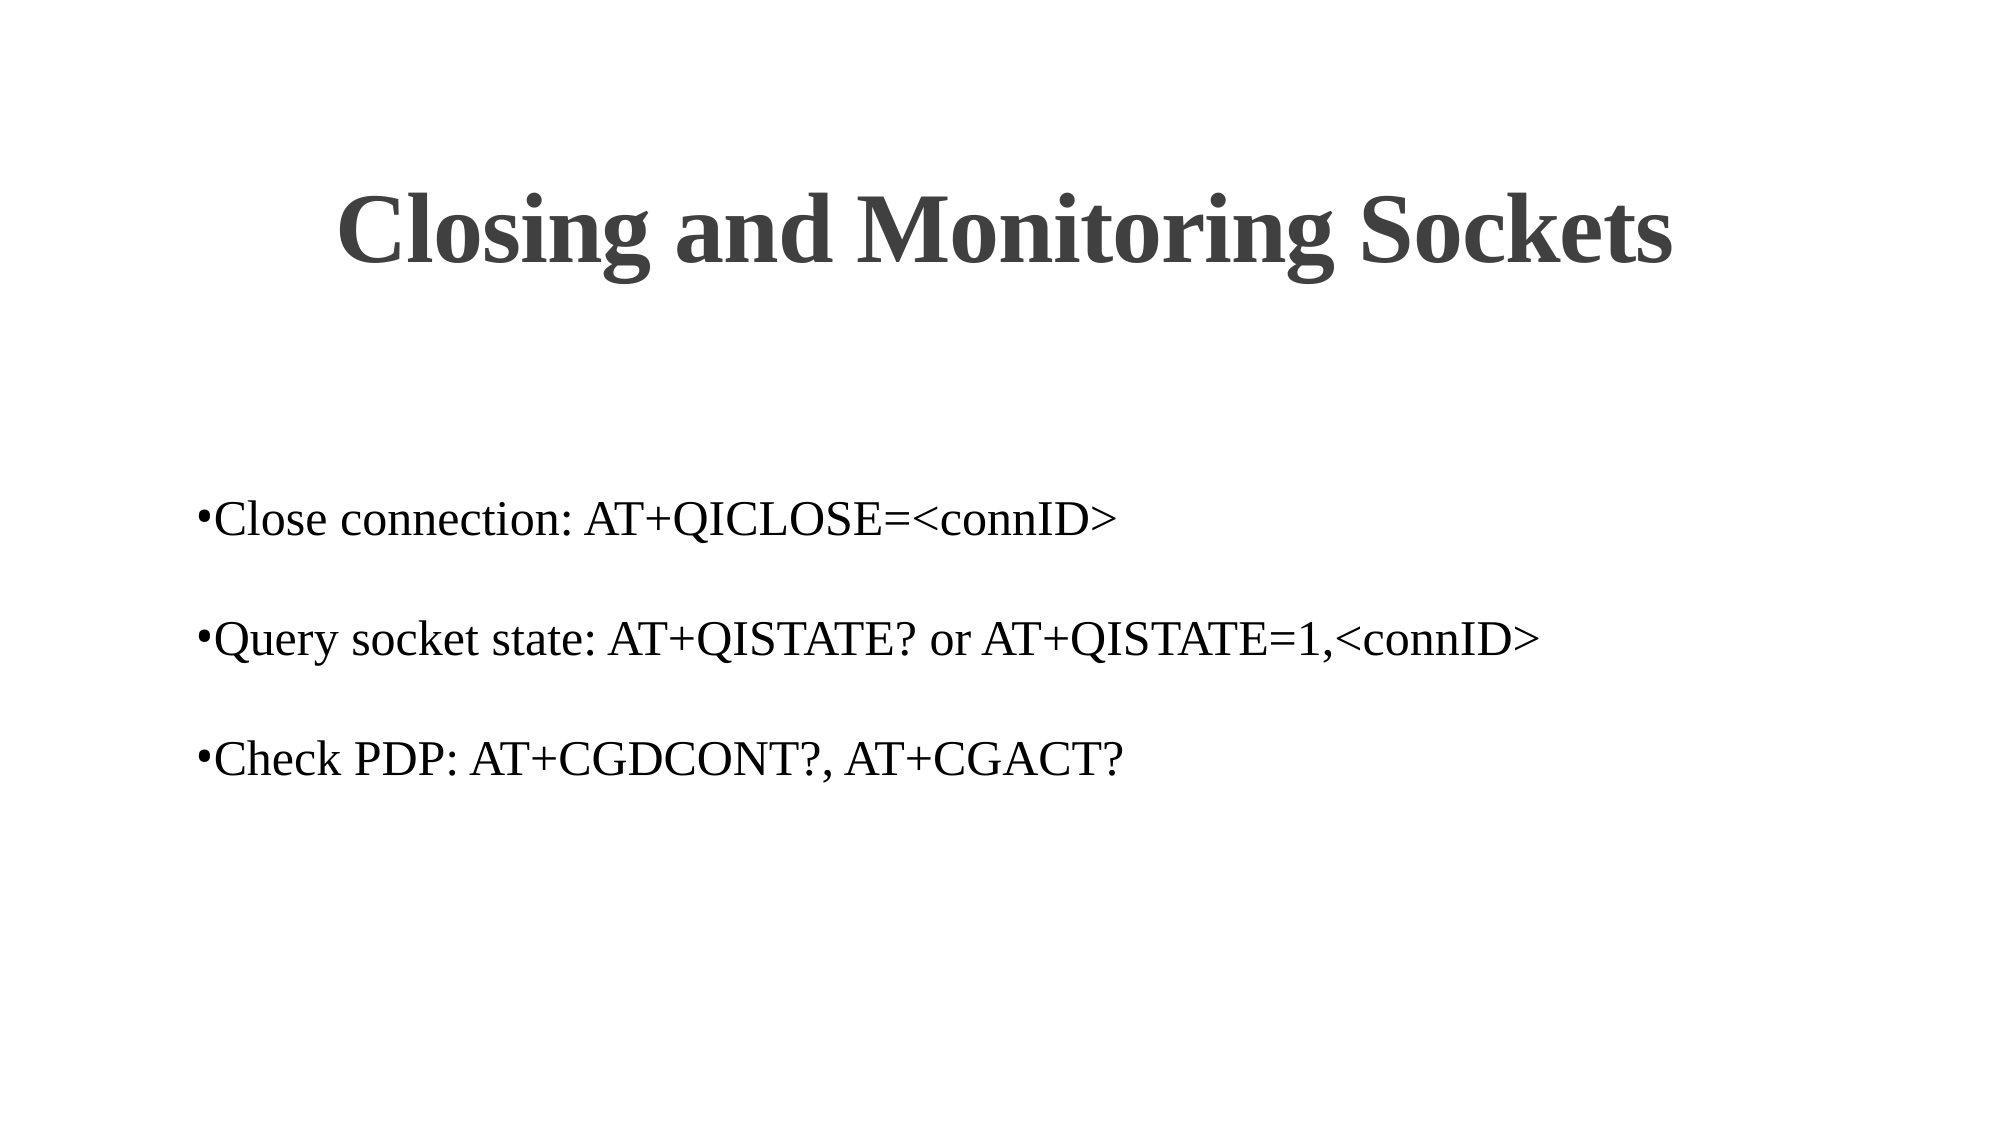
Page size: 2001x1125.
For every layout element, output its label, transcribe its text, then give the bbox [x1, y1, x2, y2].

list Close connection: AT+QICLOSE=<connID> Query socket state: AT+QISTATE? or AT+QISTATE=1,<connID> Check PDP: AT+CGDCONT?, AT+CGACT? [180, 325, 1568, 871]
title Closing and Monitoring Sockets [180, 173, 1831, 412]
